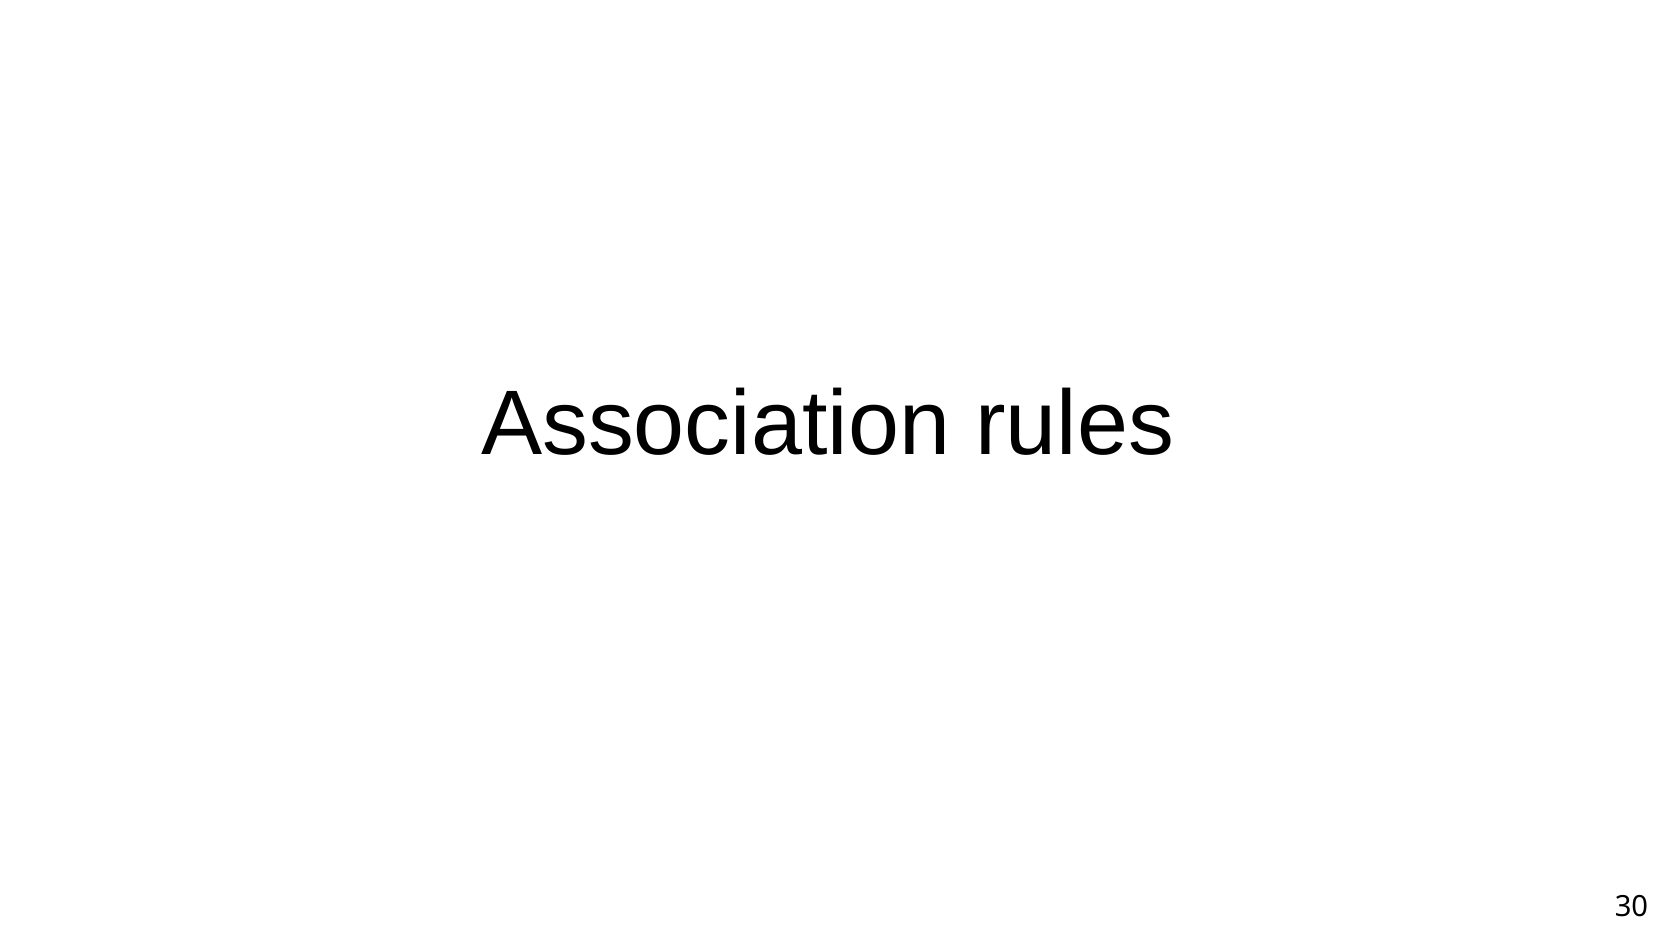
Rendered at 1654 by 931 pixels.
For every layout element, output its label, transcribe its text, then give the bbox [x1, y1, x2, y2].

title Association rules [0, 320, 1654, 526]
